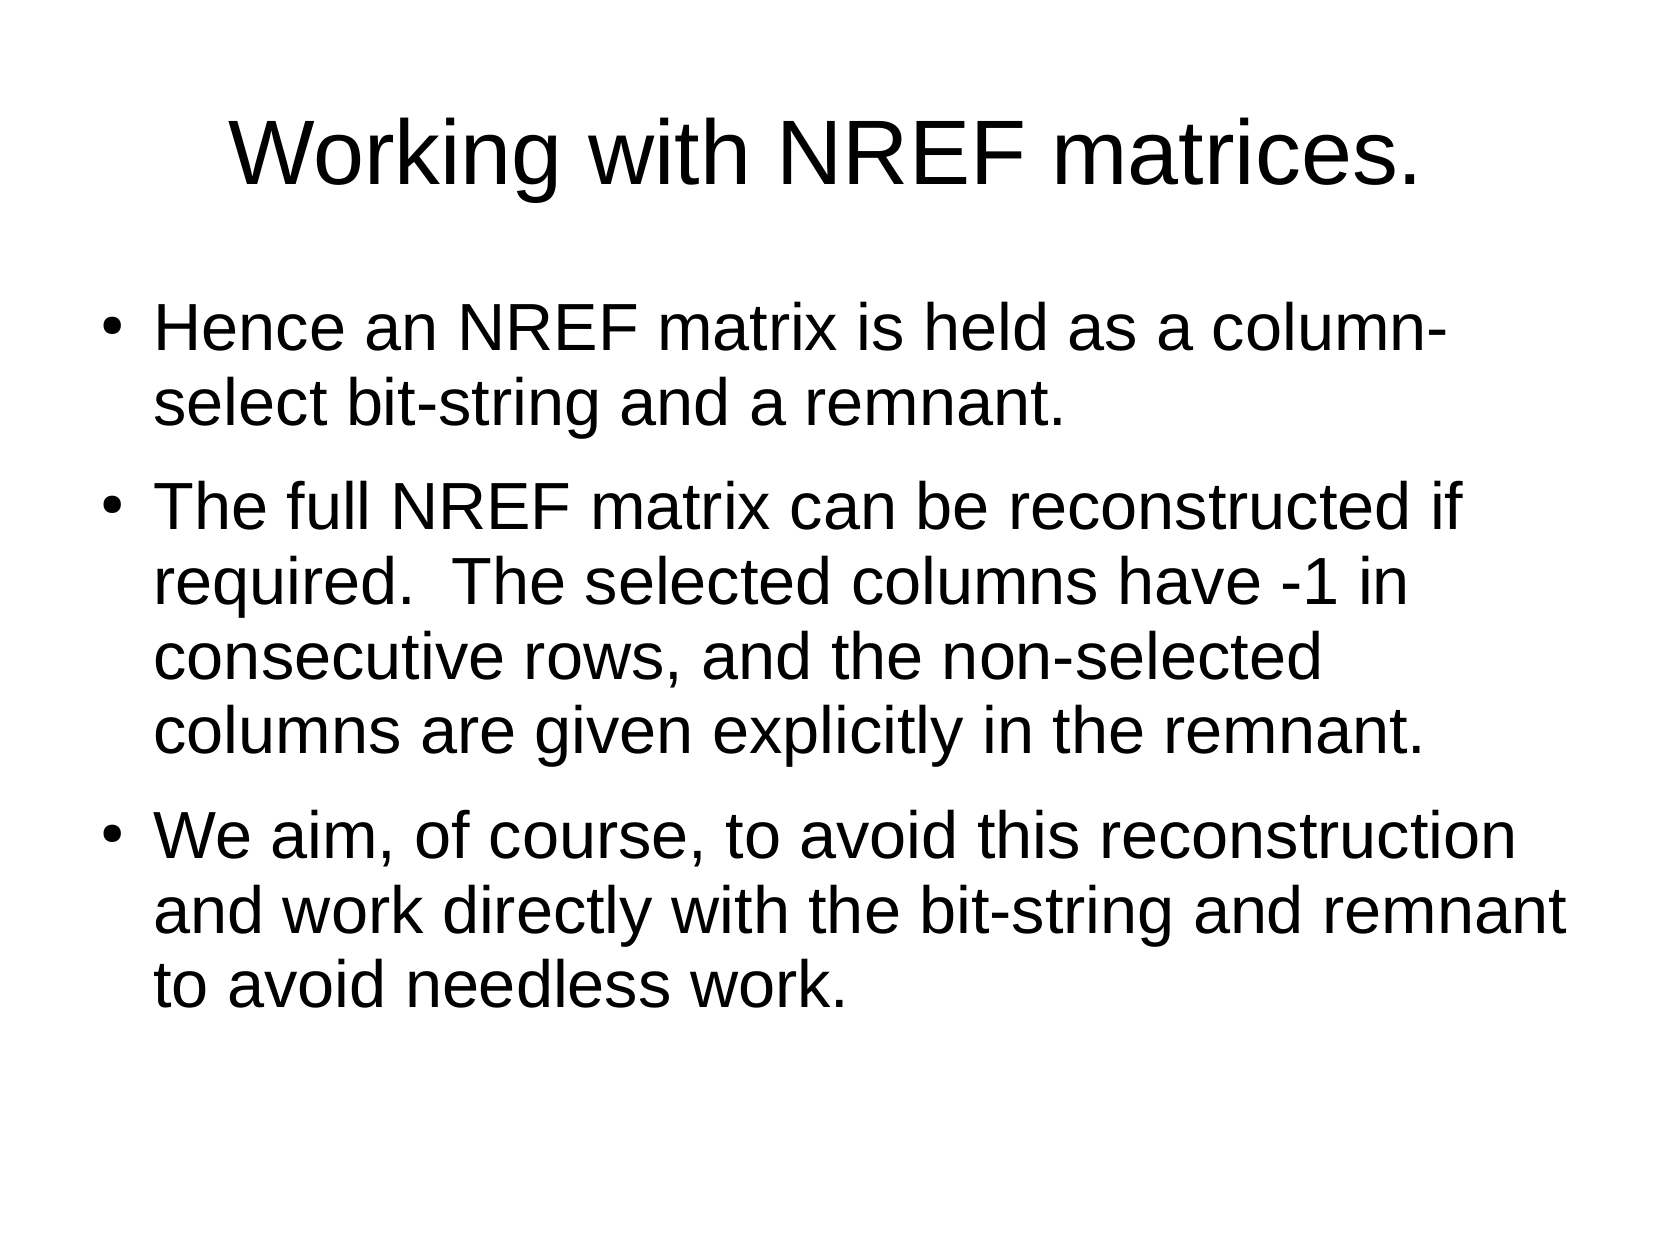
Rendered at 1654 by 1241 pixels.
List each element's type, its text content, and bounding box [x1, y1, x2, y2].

list Hence an NREF matrix is held as a column-select bit-string and a remnant. The full NREF matrix can be reconstructed if required. The selected columns have -1 in consecutive rows, and the non-selected columns are given explicitly in the remnant. We aim, of course, to avoid this reconstruction and work directly with the bit-string and remnant to avoid needless work. [82, 290, 1571, 1109]
title Working with NREF matrices. [82, 49, 1571, 257]
